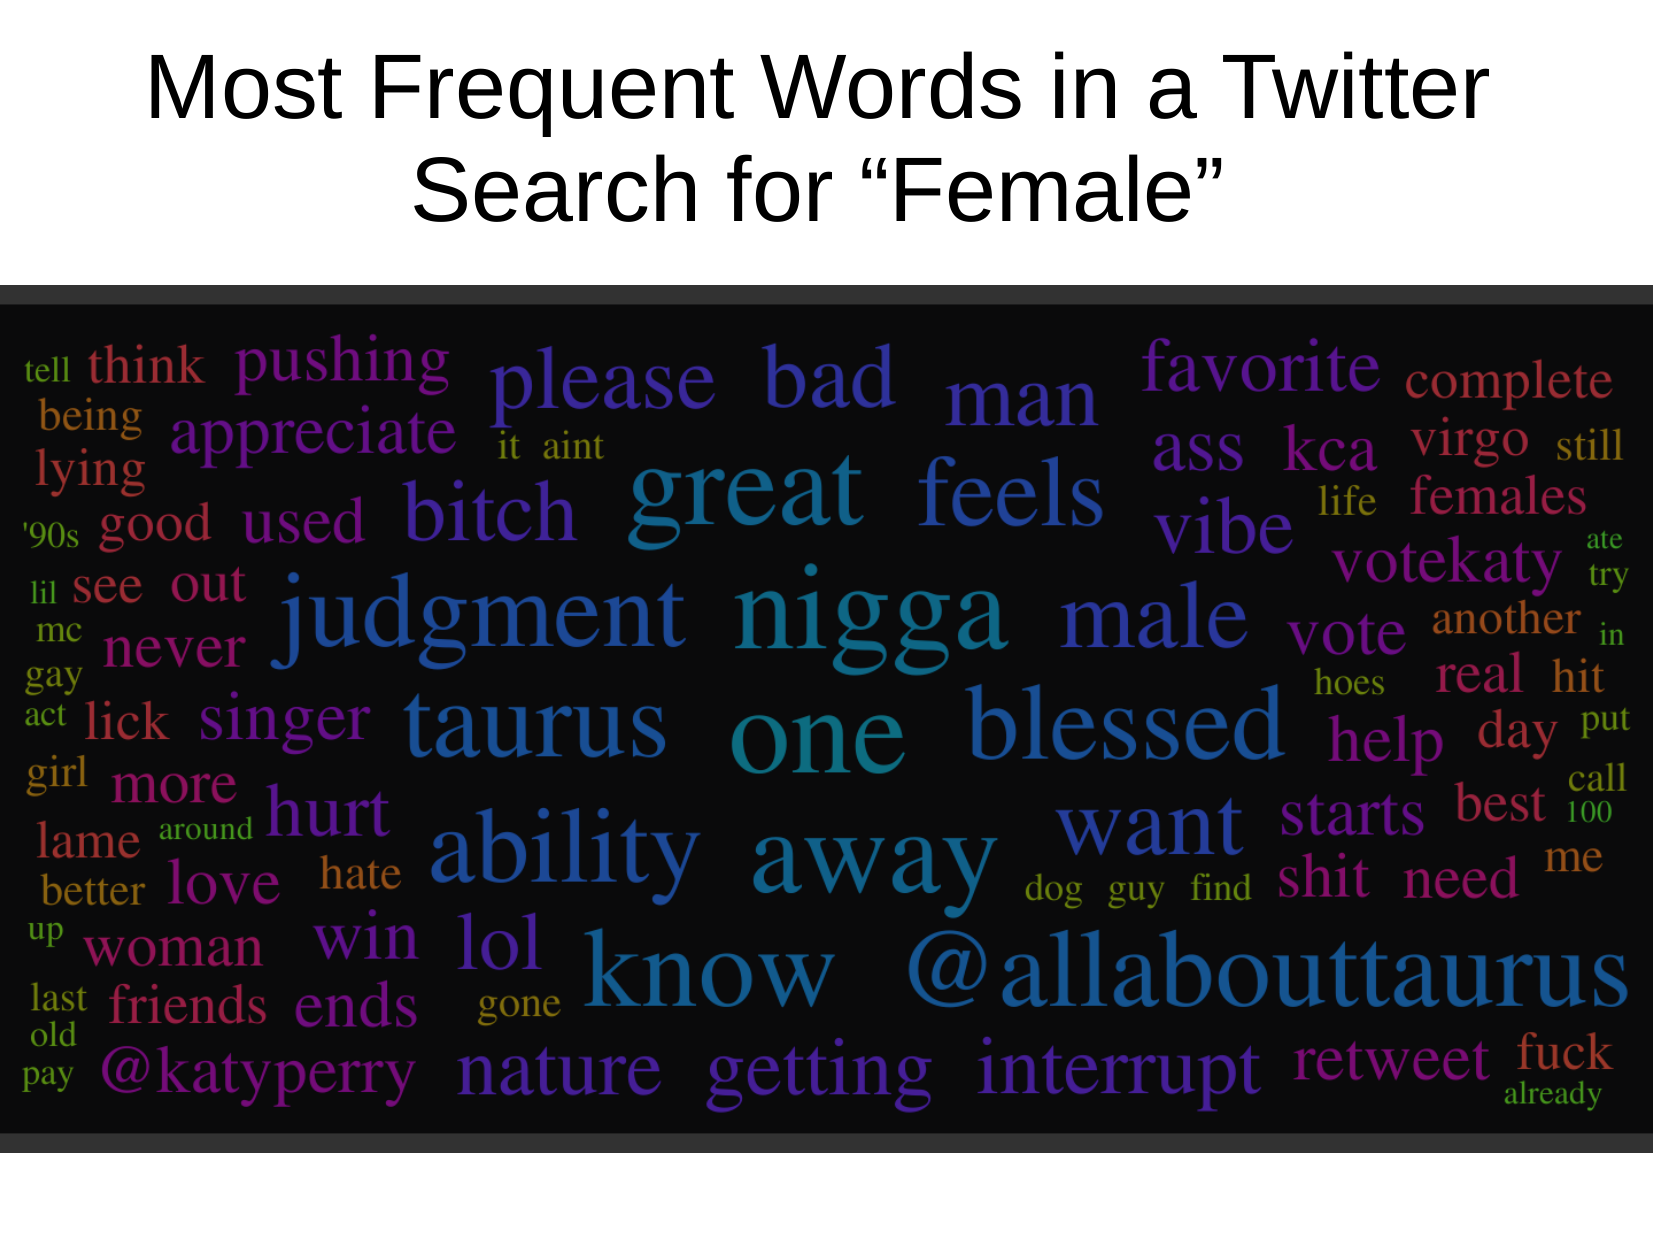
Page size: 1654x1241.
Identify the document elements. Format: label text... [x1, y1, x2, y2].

text_box Most Frequent Words in a Twitter Search for “Female” [80, 28, 1557, 249]
picture [0, 285, 1653, 1153]
